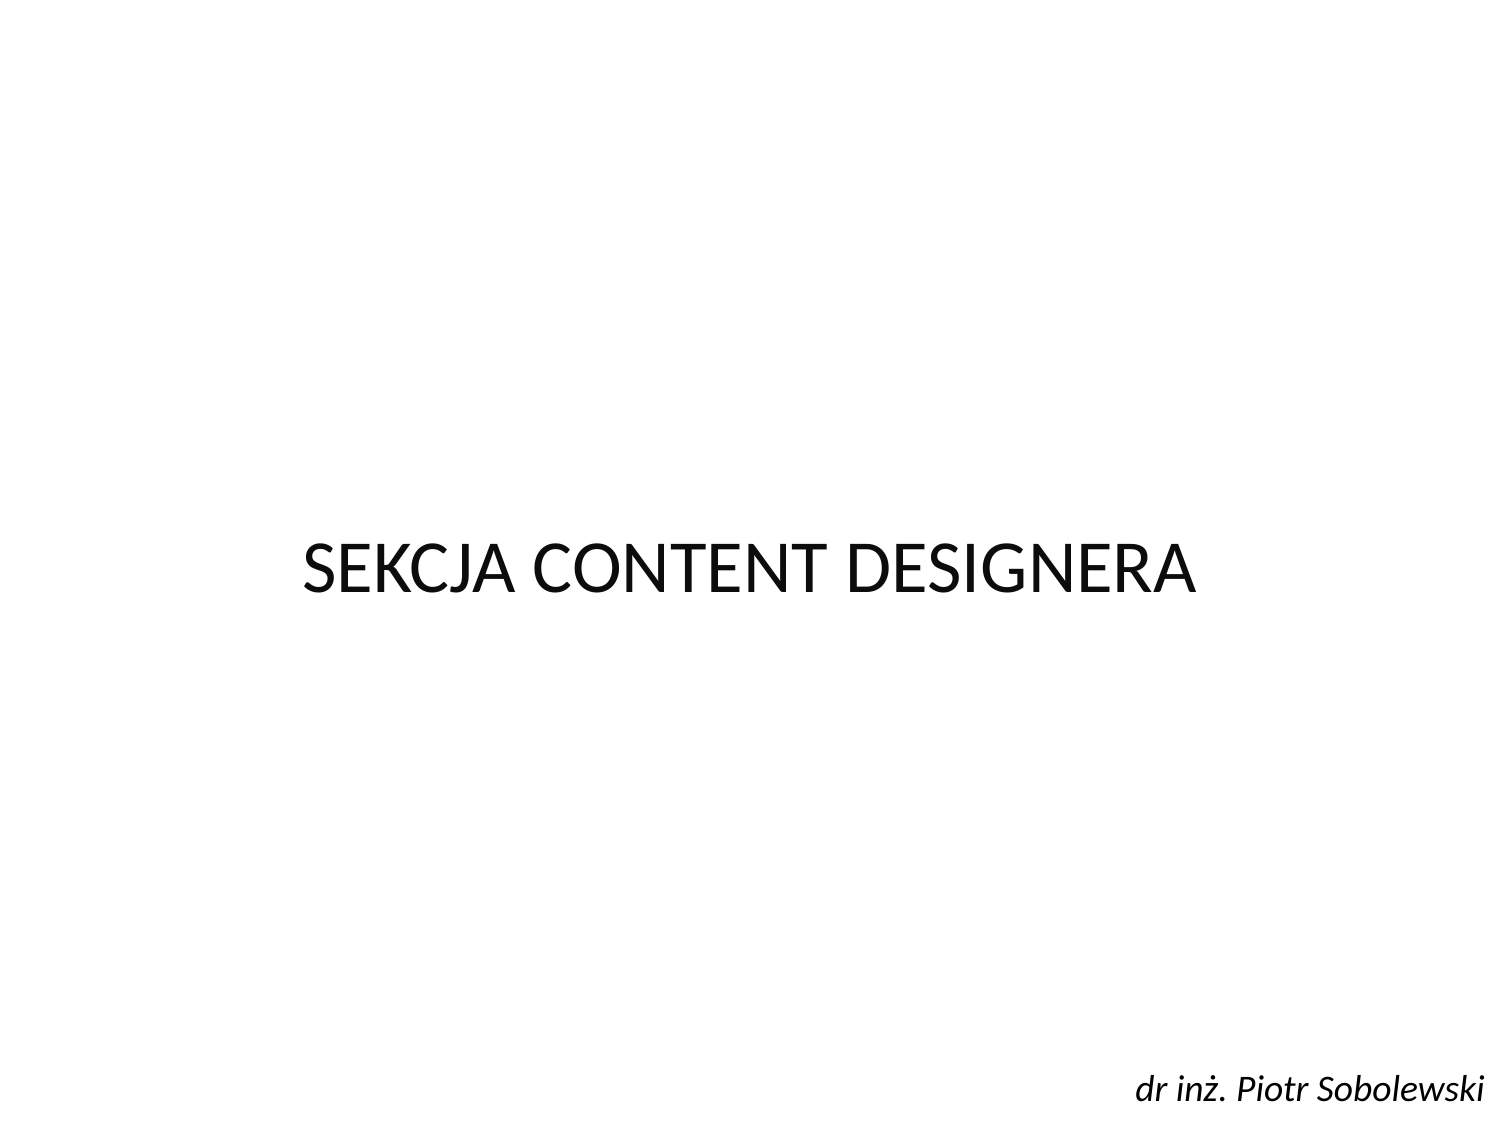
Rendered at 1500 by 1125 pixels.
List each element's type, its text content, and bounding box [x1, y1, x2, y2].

text_box dr inż. Piotr Sobolewski [823, 1049, 1500, 1125]
title SEKCJA CONTENT DESIGNERA [75, 468, 1425, 657]
